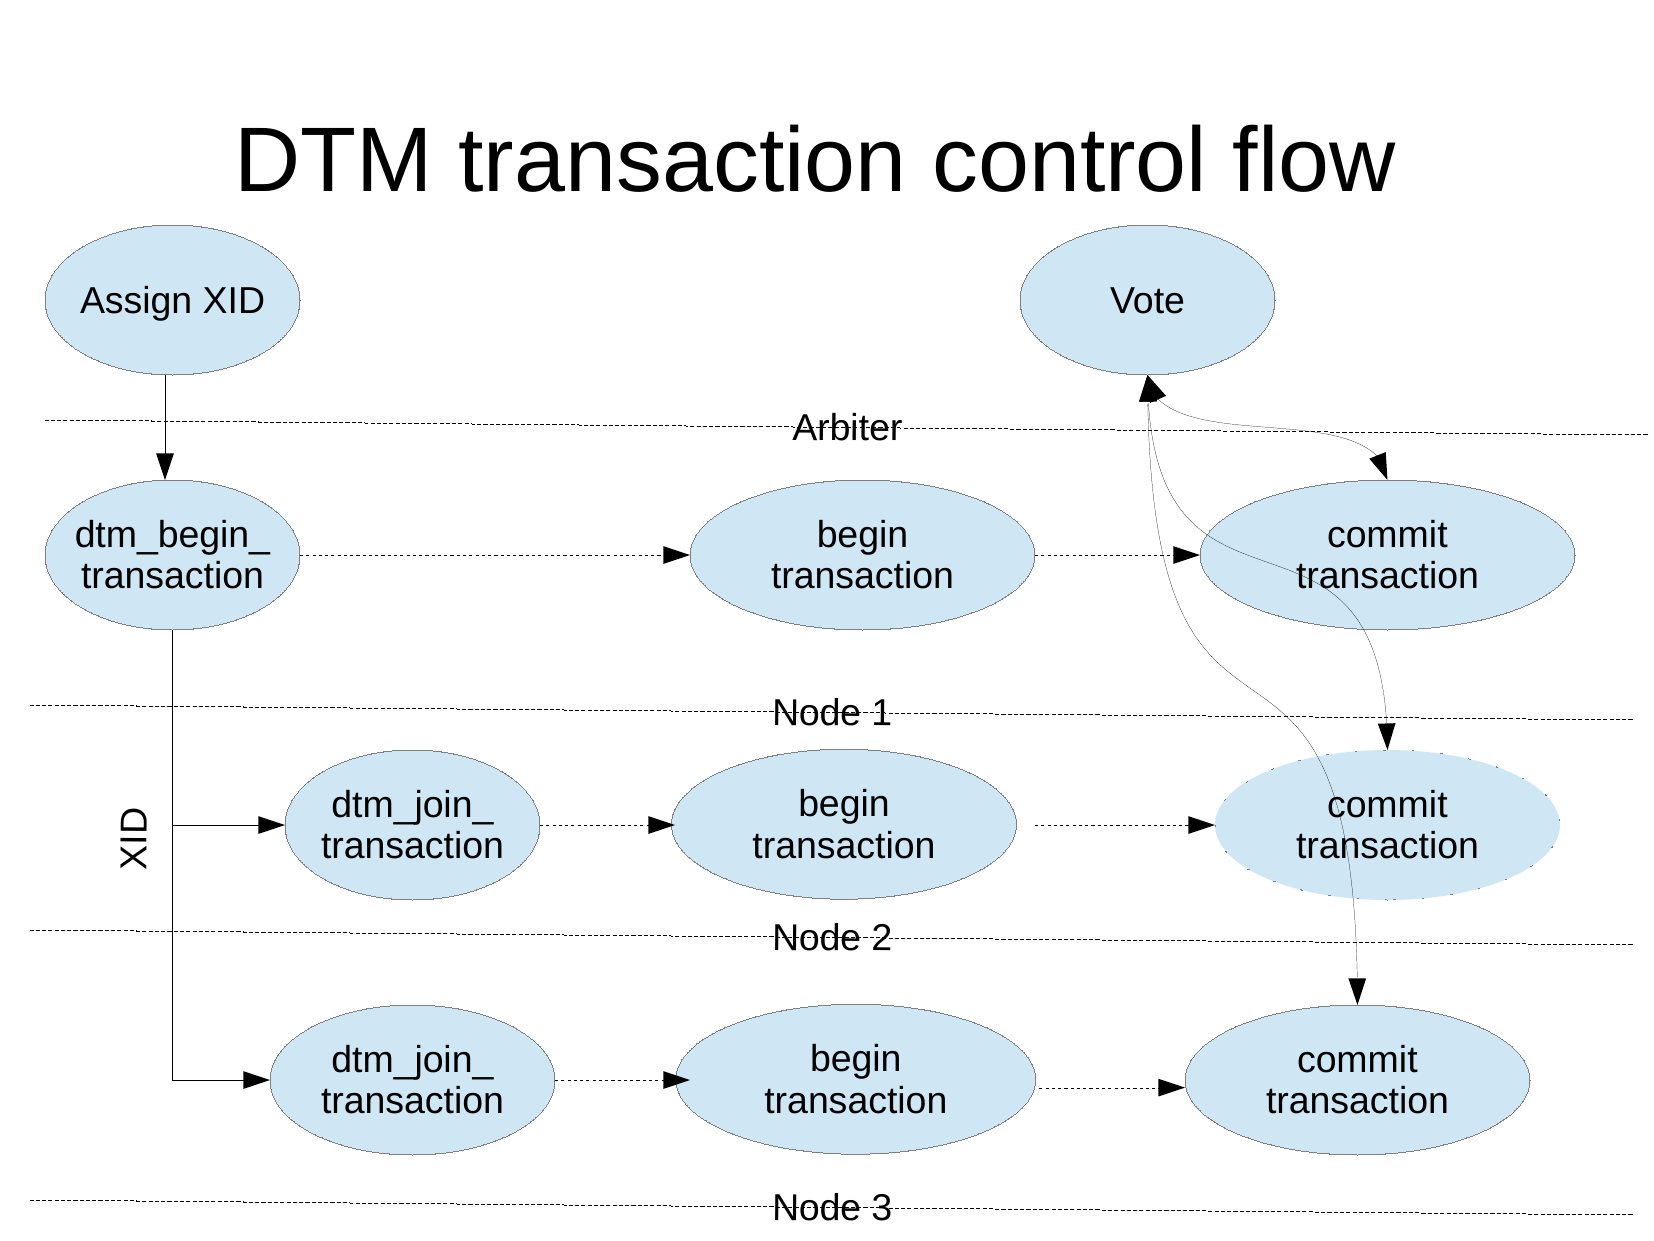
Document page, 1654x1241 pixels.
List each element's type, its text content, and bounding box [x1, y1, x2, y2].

text_box dtm_begin_ transaction [45, 480, 300, 630]
text_box begin transaction [671, 749, 1017, 900]
text_box commit transaction [1200, 535, 1363, 630]
text_box Assign XID [45, 225, 301, 376]
text_box Vote [1020, 225, 1276, 375]
text_box commit transaction [1207, 480, 1576, 631]
text_box dtm_join_ transaction [285, 750, 540, 901]
text_box dtm_join_ transaction [270, 1005, 555, 1156]
text_box begin transaction [690, 480, 1035, 631]
text_box commit transaction [1215, 756, 1352, 899]
text_box commit transaction [1185, 1005, 1531, 1156]
title DTM transaction control flow [71, 56, 1561, 264]
text_box XID [105, 772, 163, 886]
text_box commit transaction [1318, 750, 1561, 901]
text_box begin transaction [676, 1004, 1036, 1155]
